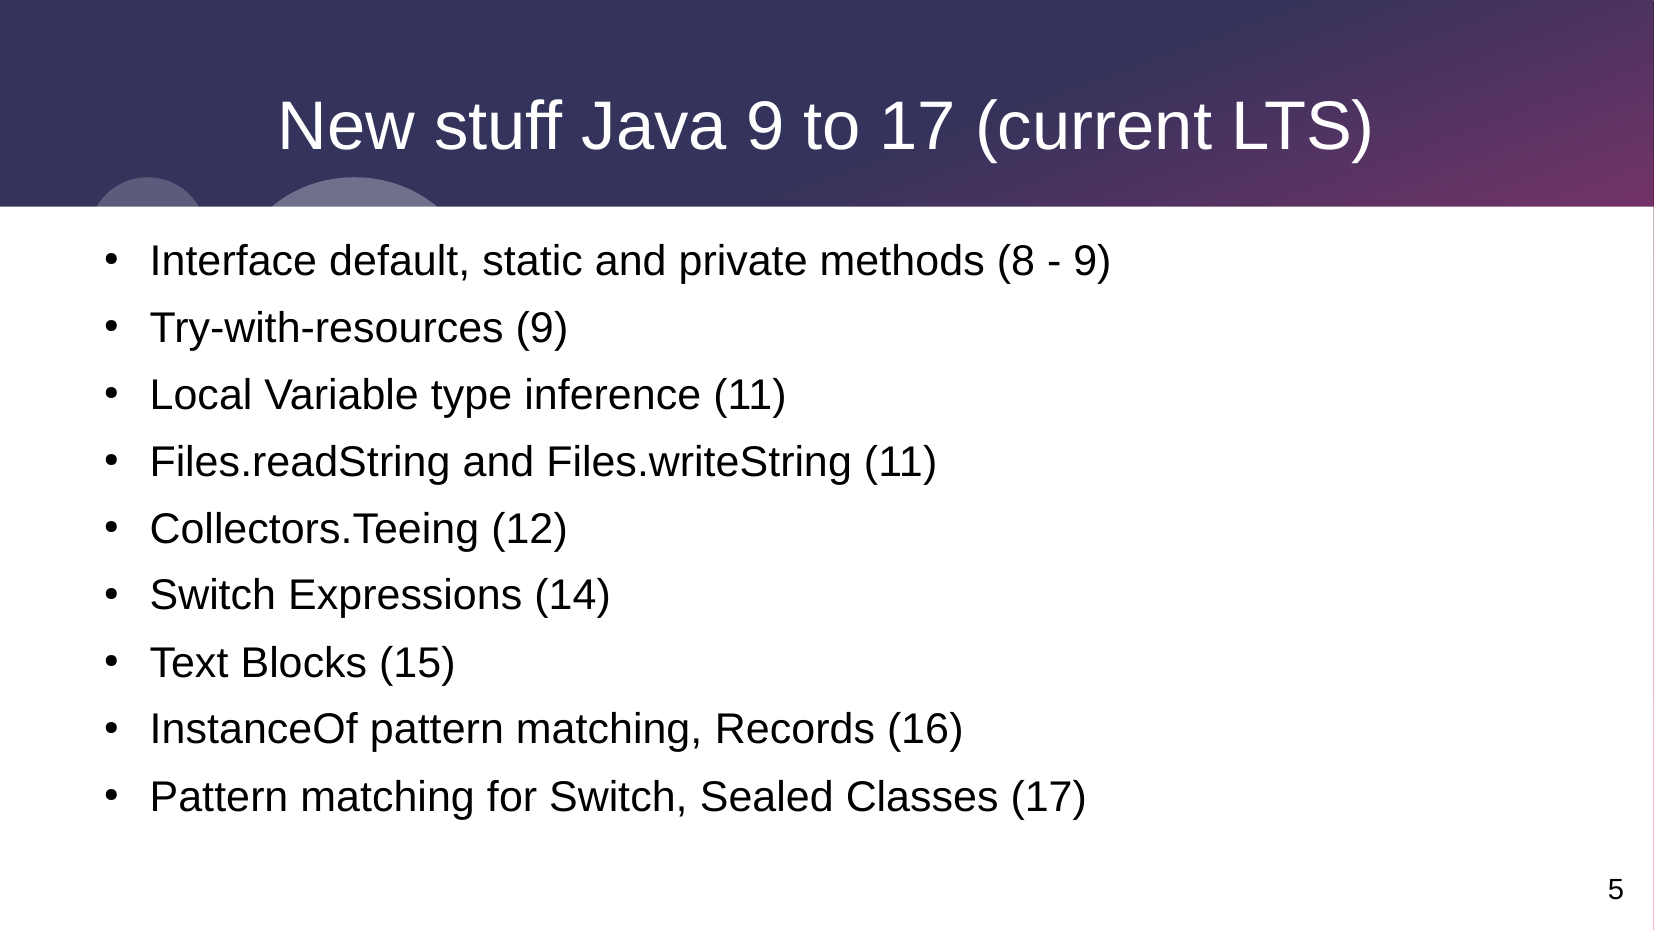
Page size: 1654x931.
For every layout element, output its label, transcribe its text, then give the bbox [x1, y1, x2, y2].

title New stuff Java 9 to 17 (current LTS) [88, 44, 1565, 207]
list Interface default, static and private methods (8 - 9) Try-with-resources (9) Local Variable type inference (11) Files.readString and Files.writeString (11) Collectors.Teeing (12) Switch Expressions (14) Text Blocks (15) InstanceOf pattern matching, Records (16) Pattern matching for Switch, Sealed Classes (17) [88, 236, 1565, 827]
